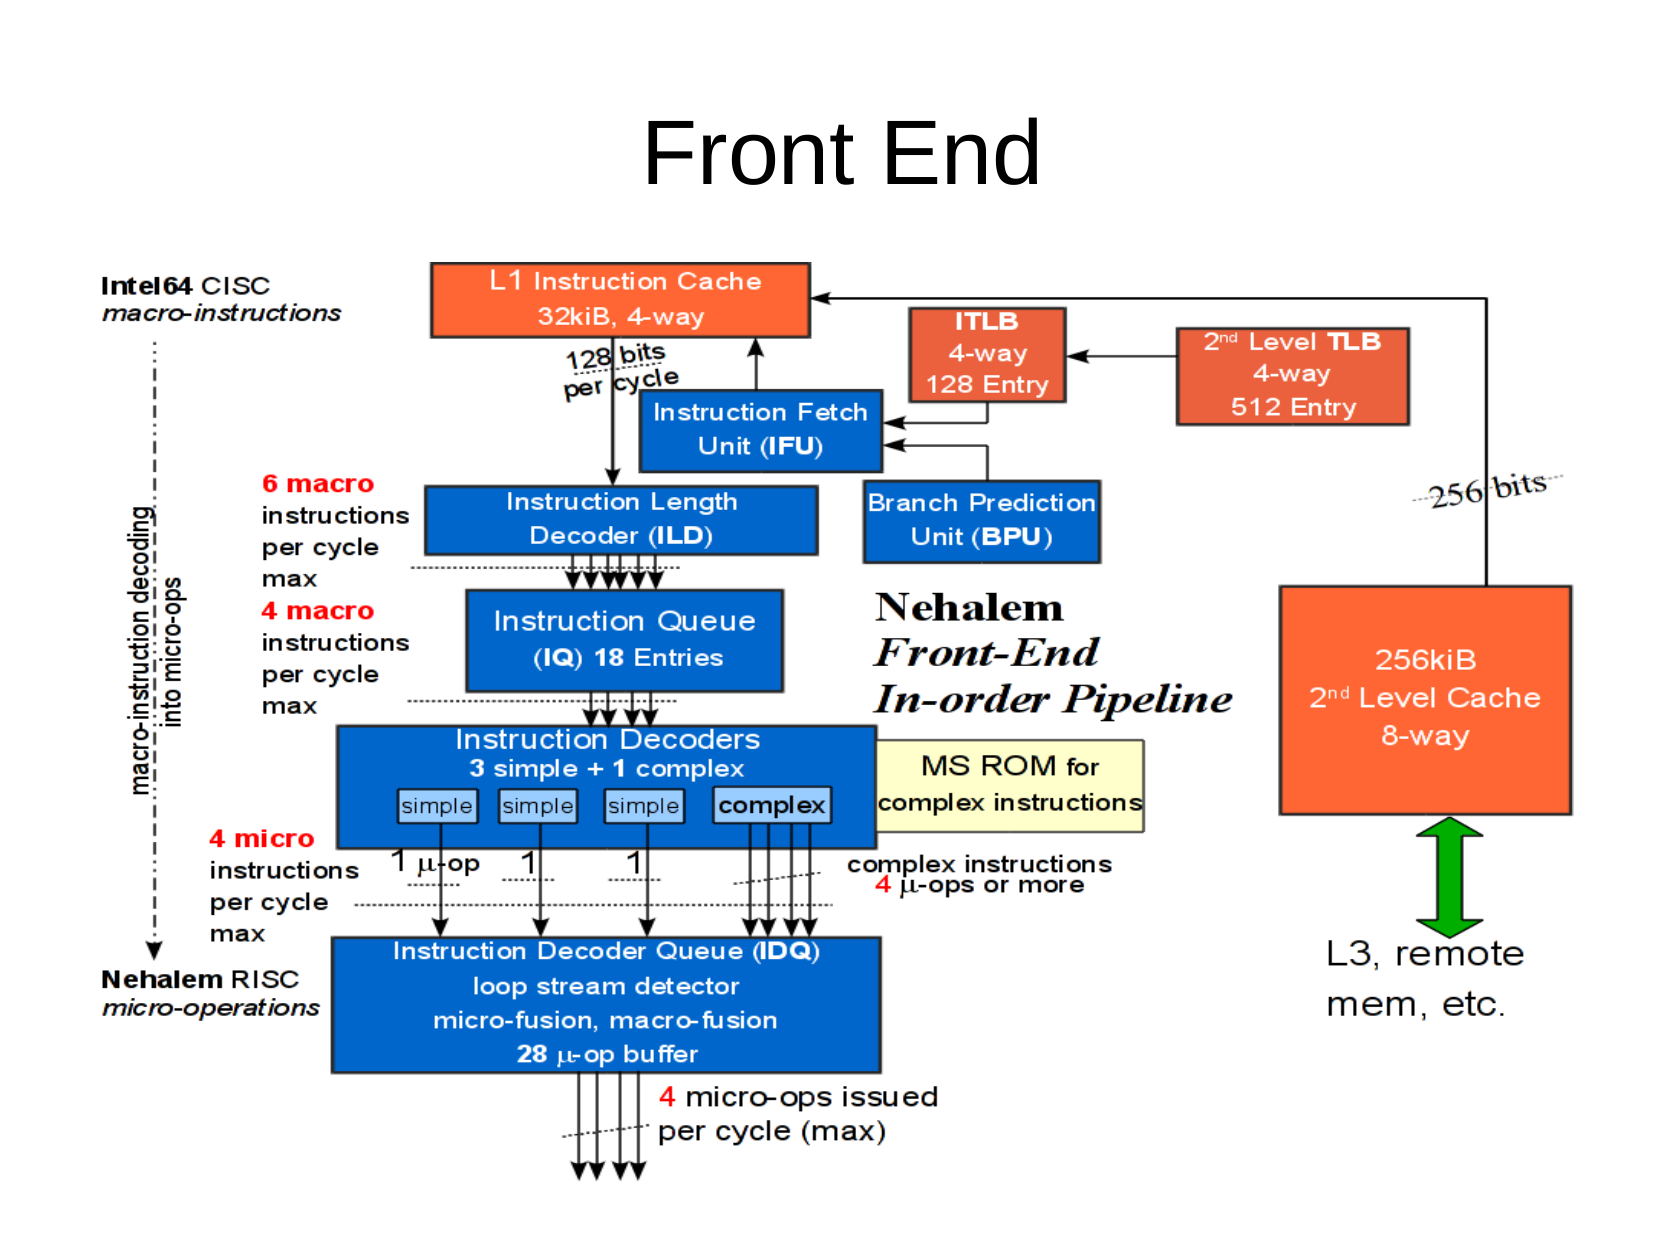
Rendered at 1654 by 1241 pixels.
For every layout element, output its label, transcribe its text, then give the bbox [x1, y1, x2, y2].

title Front End [82, 49, 1571, 257]
picture [86, 262, 1574, 1182]
